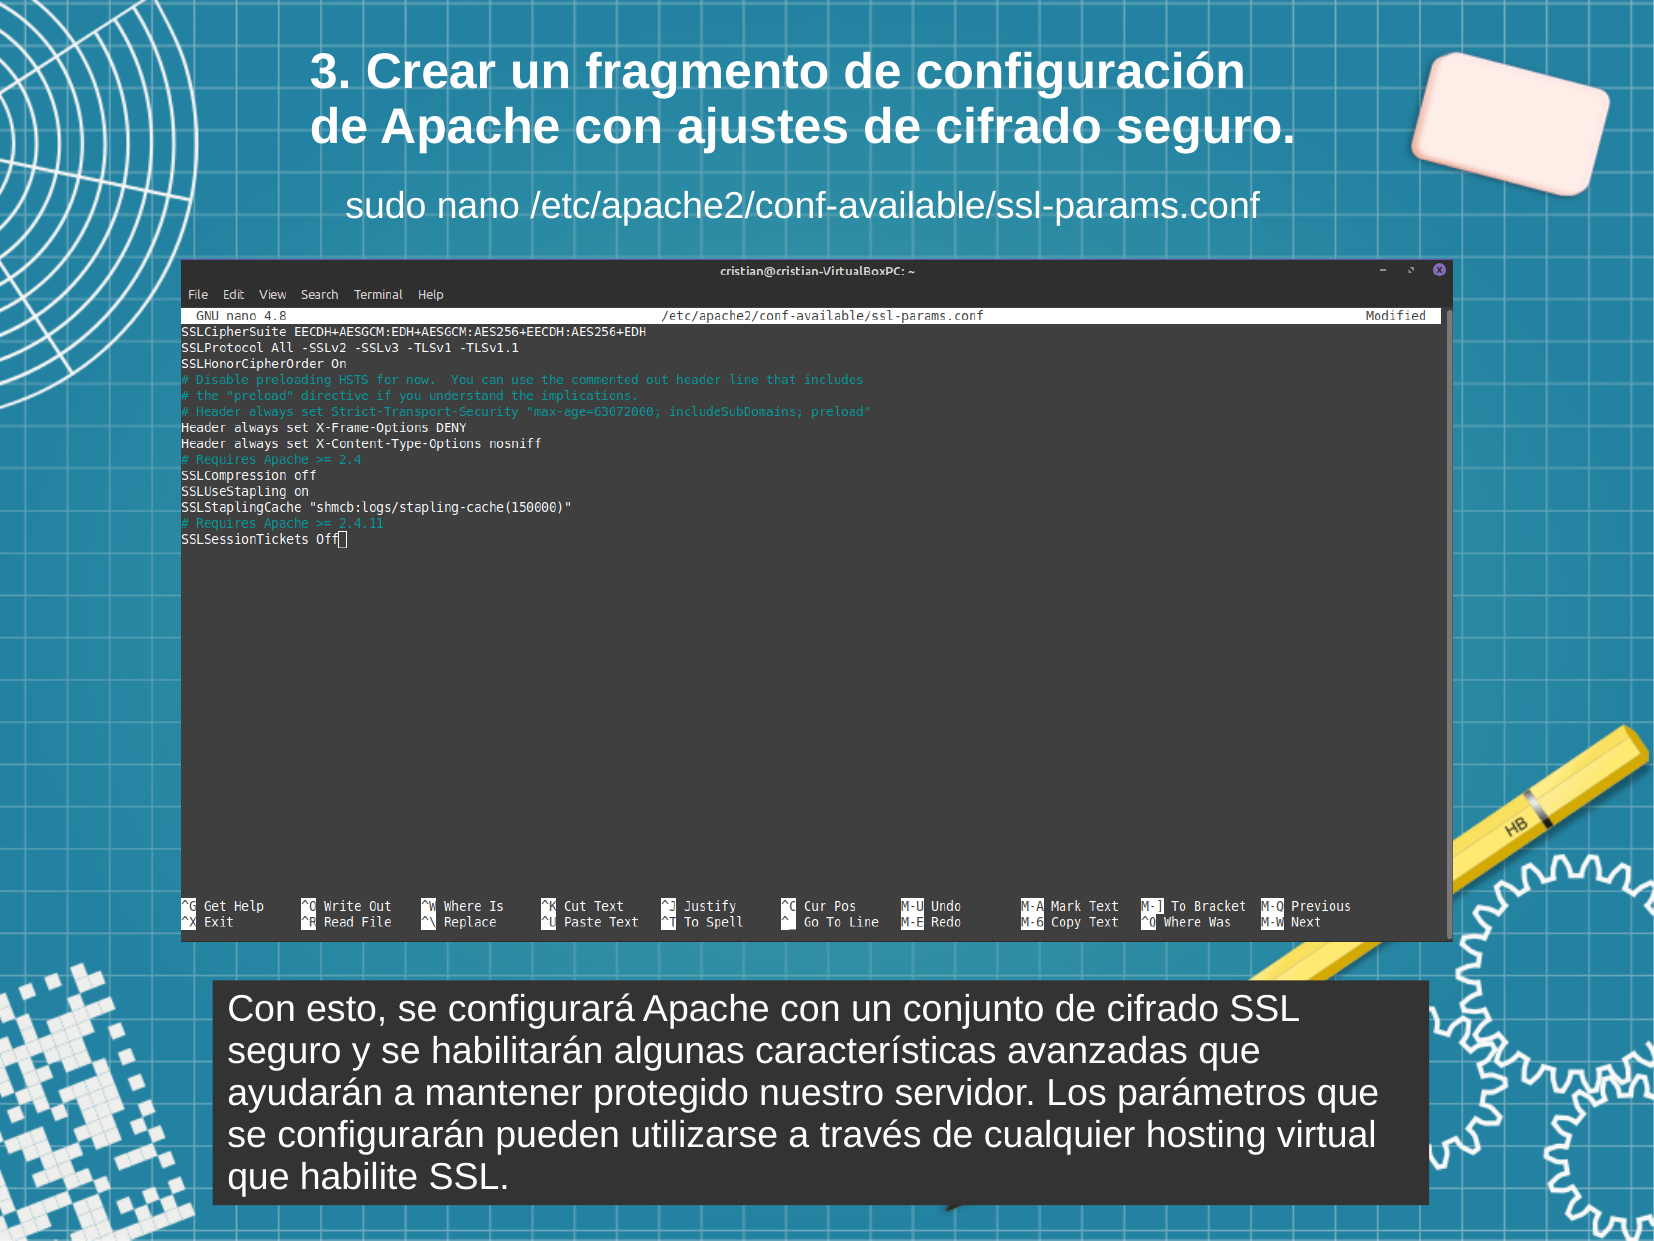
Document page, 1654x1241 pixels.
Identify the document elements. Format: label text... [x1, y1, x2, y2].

picture [0, 0, 1654, 1241]
text_box sudo nano /etc/apache2/conf-available/ssl-params.conf [330, 177, 1300, 237]
text_box 3. Crear un fragmento de configuración de Apache con ajustes de cifrado seguro. [295, 35, 1323, 162]
text_box Con esto, se configurará Apache con un conjunto de cifrado SSL seguro y se habilitarán algunas características avanzadas que ayudarán a mantener protegido nuestro servidor. Los parámetros que se configurarán pueden utilizarse a través de cualquier hosting virtual que habilite SSL. [212, 980, 1430, 1206]
